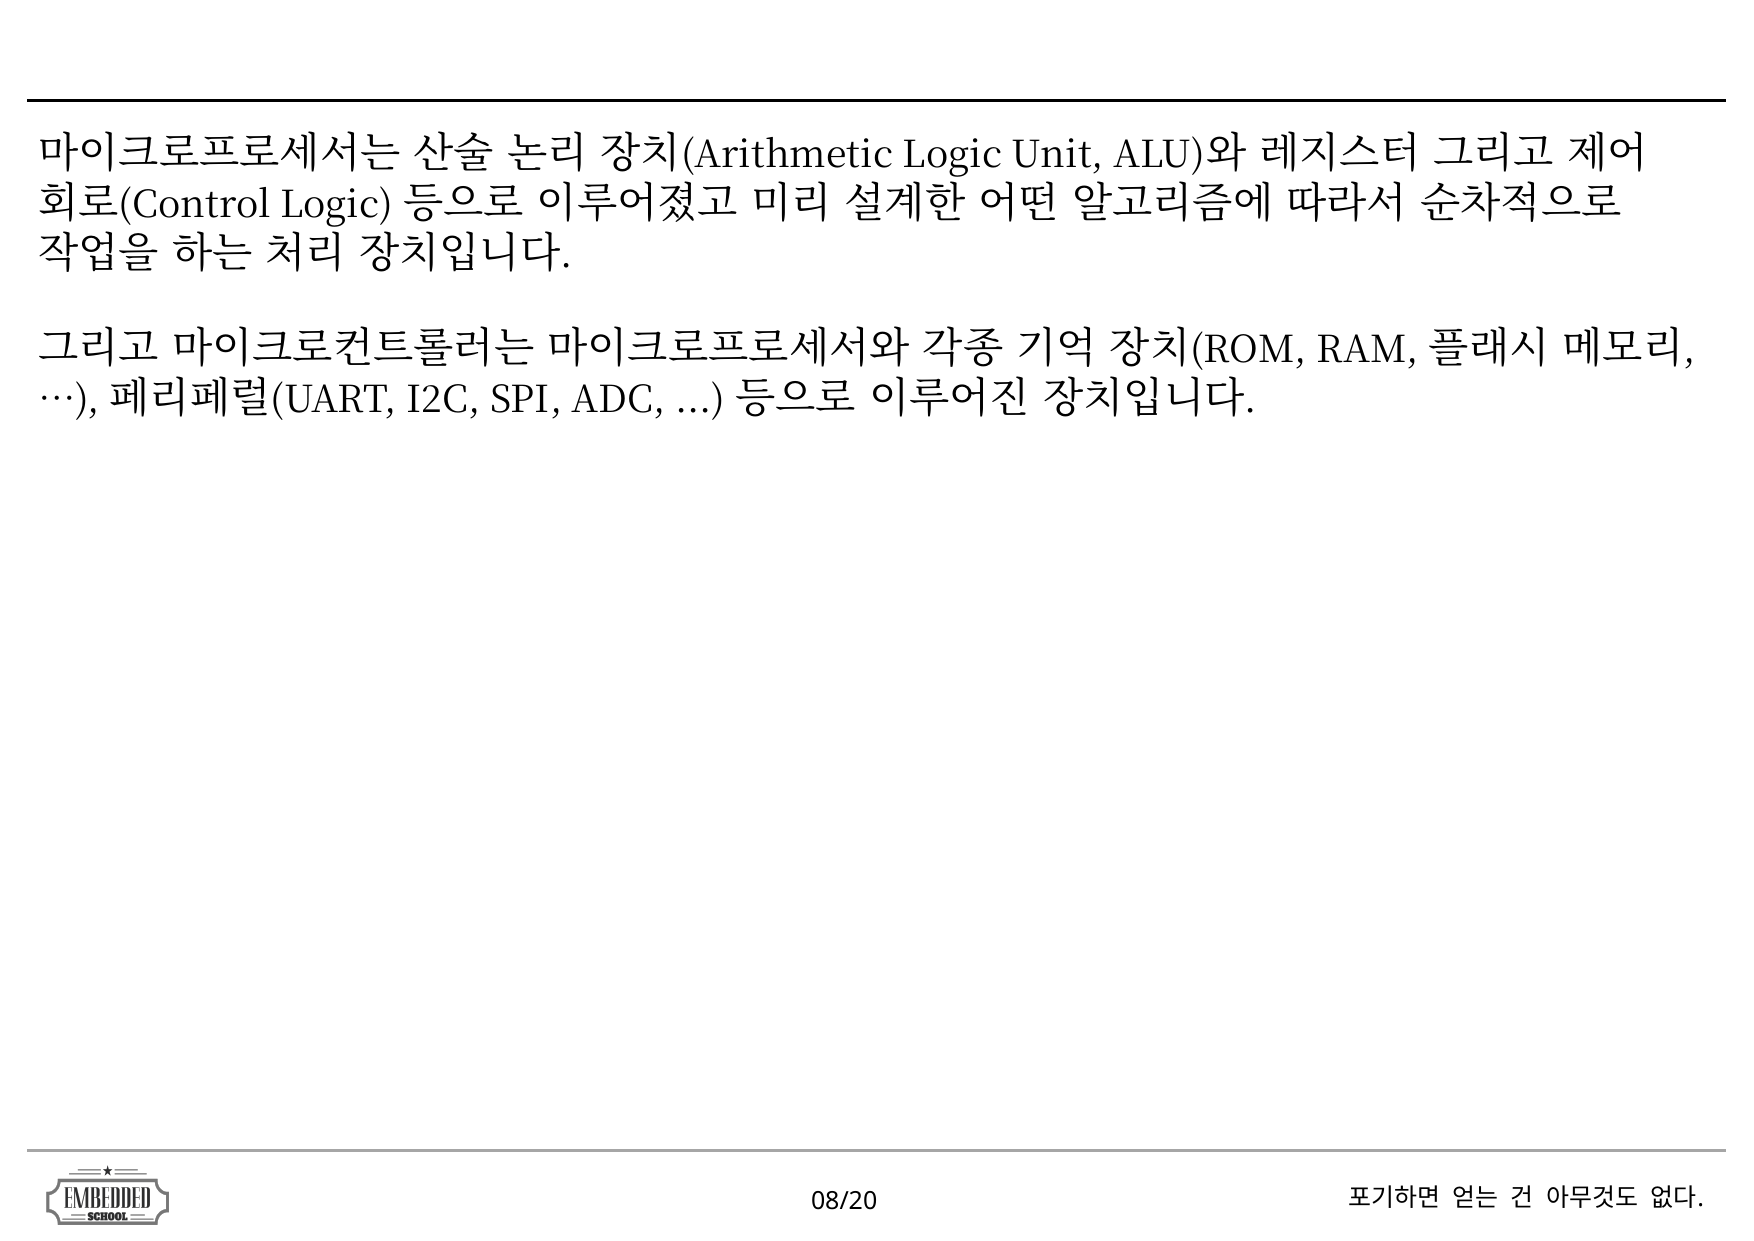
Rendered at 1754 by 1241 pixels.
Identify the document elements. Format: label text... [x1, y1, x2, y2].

text_box 08/20 [765, 1177, 923, 1223]
picture [27, 1164, 188, 1231]
text_box 마이크로프로세서는 산술 논리 장치(Arithmetic Logic Unit, ALU)와 레지스터 그리고 제어 회로(Control Logic) 등으로 이루어졌고 미리 설계한 어떤 알고리즘에 따라서 순차적으로 작업을 하는 처리 장치입니다. 그리고 마이크로컨트롤러는 마이크로프로세서와 각종 기억 장치(ROM, RAM, 플래시 메모리, …), 페리페럴(UART, I2C, SPI, ADC, ...) 등으로 이루어진 장치입니다. [23, 118, 1725, 429]
